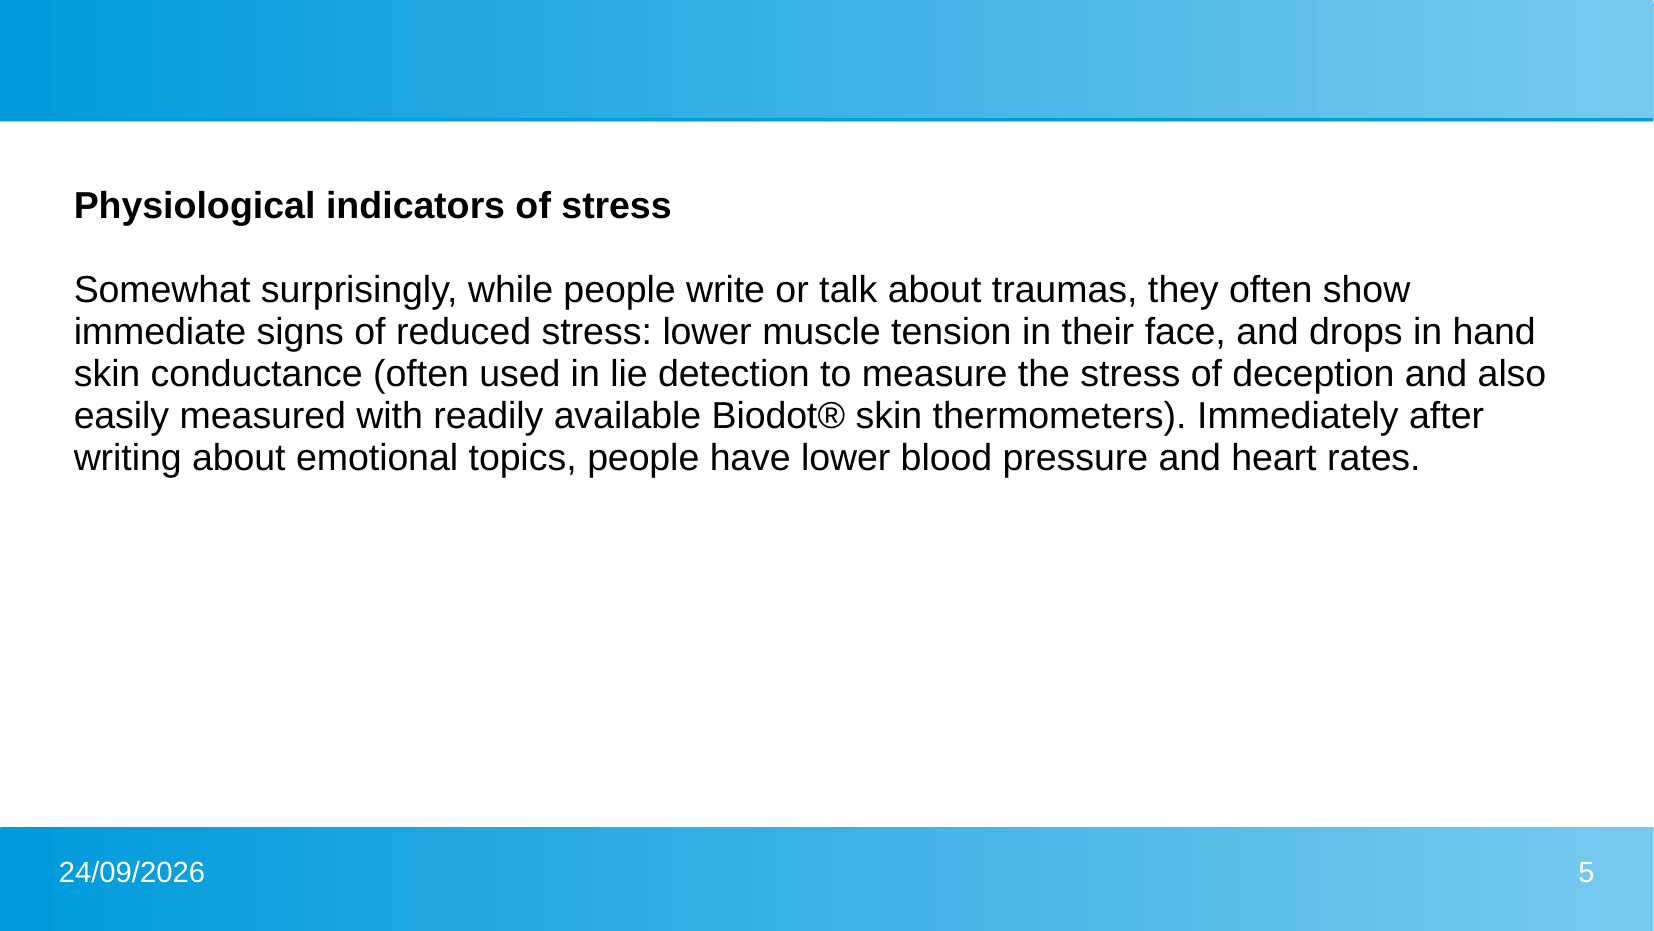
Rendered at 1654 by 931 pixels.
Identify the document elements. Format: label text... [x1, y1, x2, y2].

text_box Physiological indicators of stress Somewhat surprisingly, while people write or talk about traumas, they often show immediate signs of reduced stress: lower muscle tension in their face, and drops in hand skin conductance (often used in lie detection to measure the stress of deception and also easily measured with readily available Biodot® skin thermometers). Immediately after writing about emotional topics, people have lower blood pressure and heart rates. [59, 177, 1595, 827]
